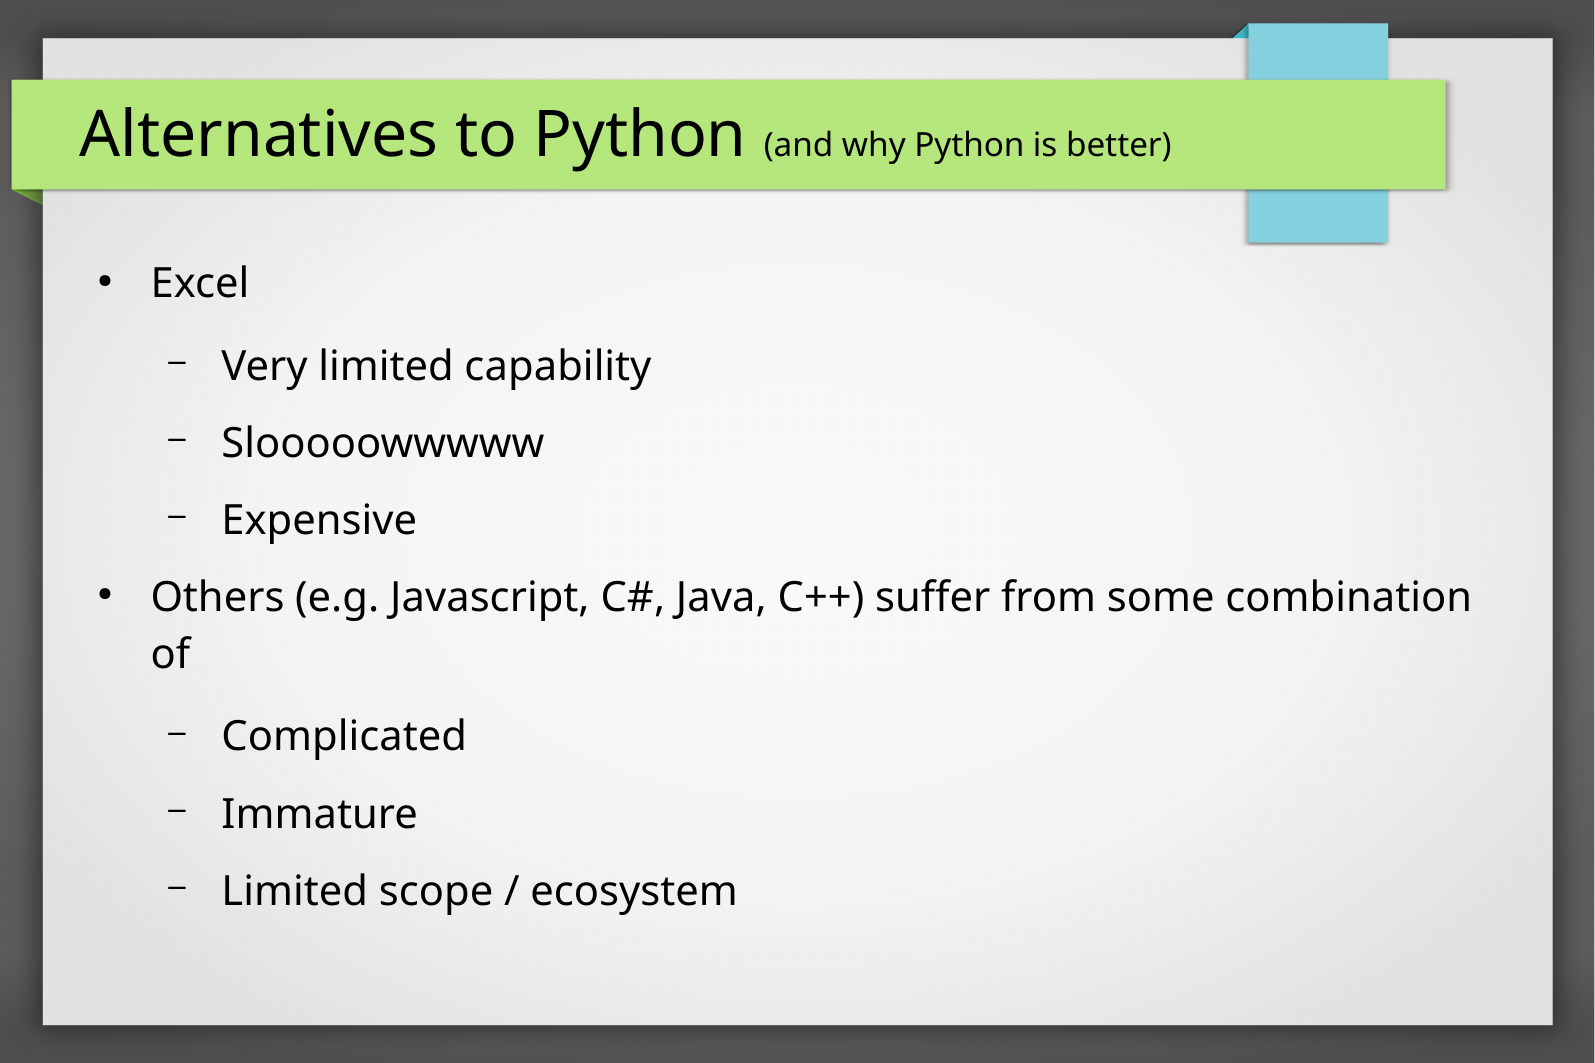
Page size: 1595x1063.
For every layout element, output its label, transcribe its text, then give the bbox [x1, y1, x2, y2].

list Excel Very limited capability Slooooowwwww Expensive Others (e.g. Javascript, C#, Java, C++) suffer from some combination of Complicated Immature Limited scope / ecosystem [79, 253, 1515, 991]
picture [0, 0, 1595, 1063]
title Alternatives to Python (and why Python is better) [79, 78, 1219, 185]
